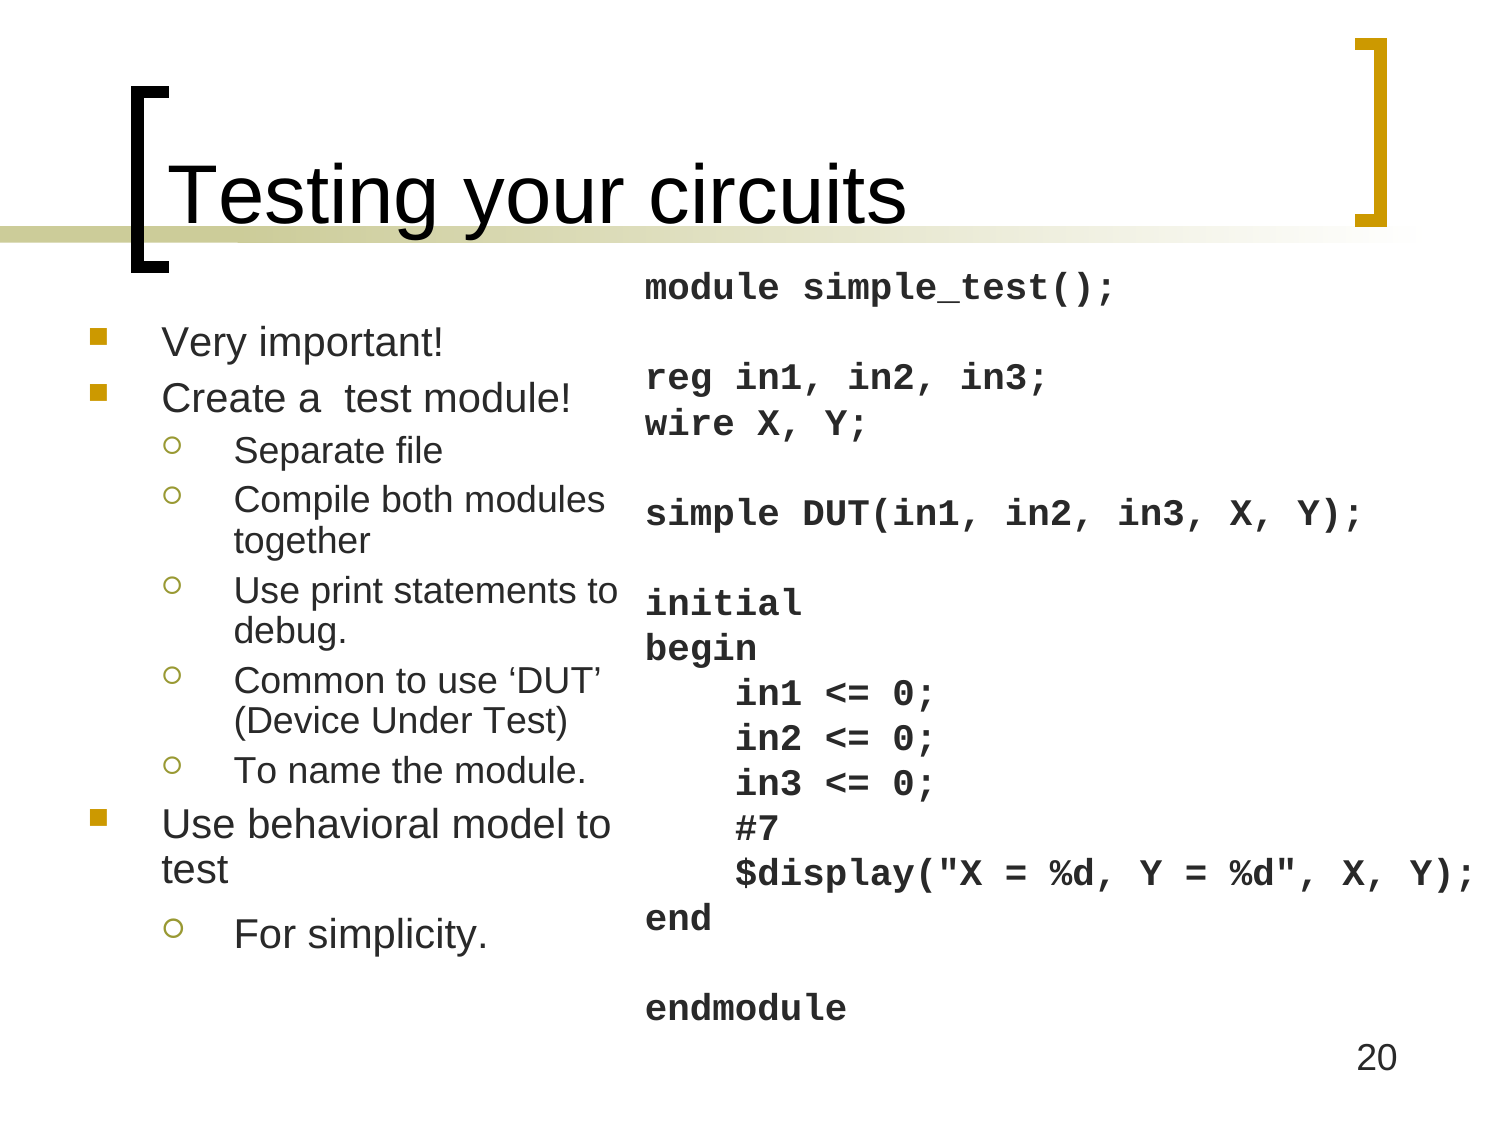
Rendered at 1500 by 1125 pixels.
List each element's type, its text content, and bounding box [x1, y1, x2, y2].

text_box module simple_test(); reg in1, in2, in3; wire X, Y; simple DUT(in1, in2, in3, X, Y); initial begin in1 <= 0; in2 <= 0; in3 <= 0; #7 $display("X = %d, Y = %d", X, Y); end endmodule [629, 255, 1493, 1080]
list Very important! Create a test module! Separate file Compile both modules together Use print statements to debug. Common to use ‘DUT’ (Device Under Test) To name the module. Use behavioral model to test For simplicity. [72, 313, 629, 989]
title Testing your circuits [152, 15, 1363, 248]
